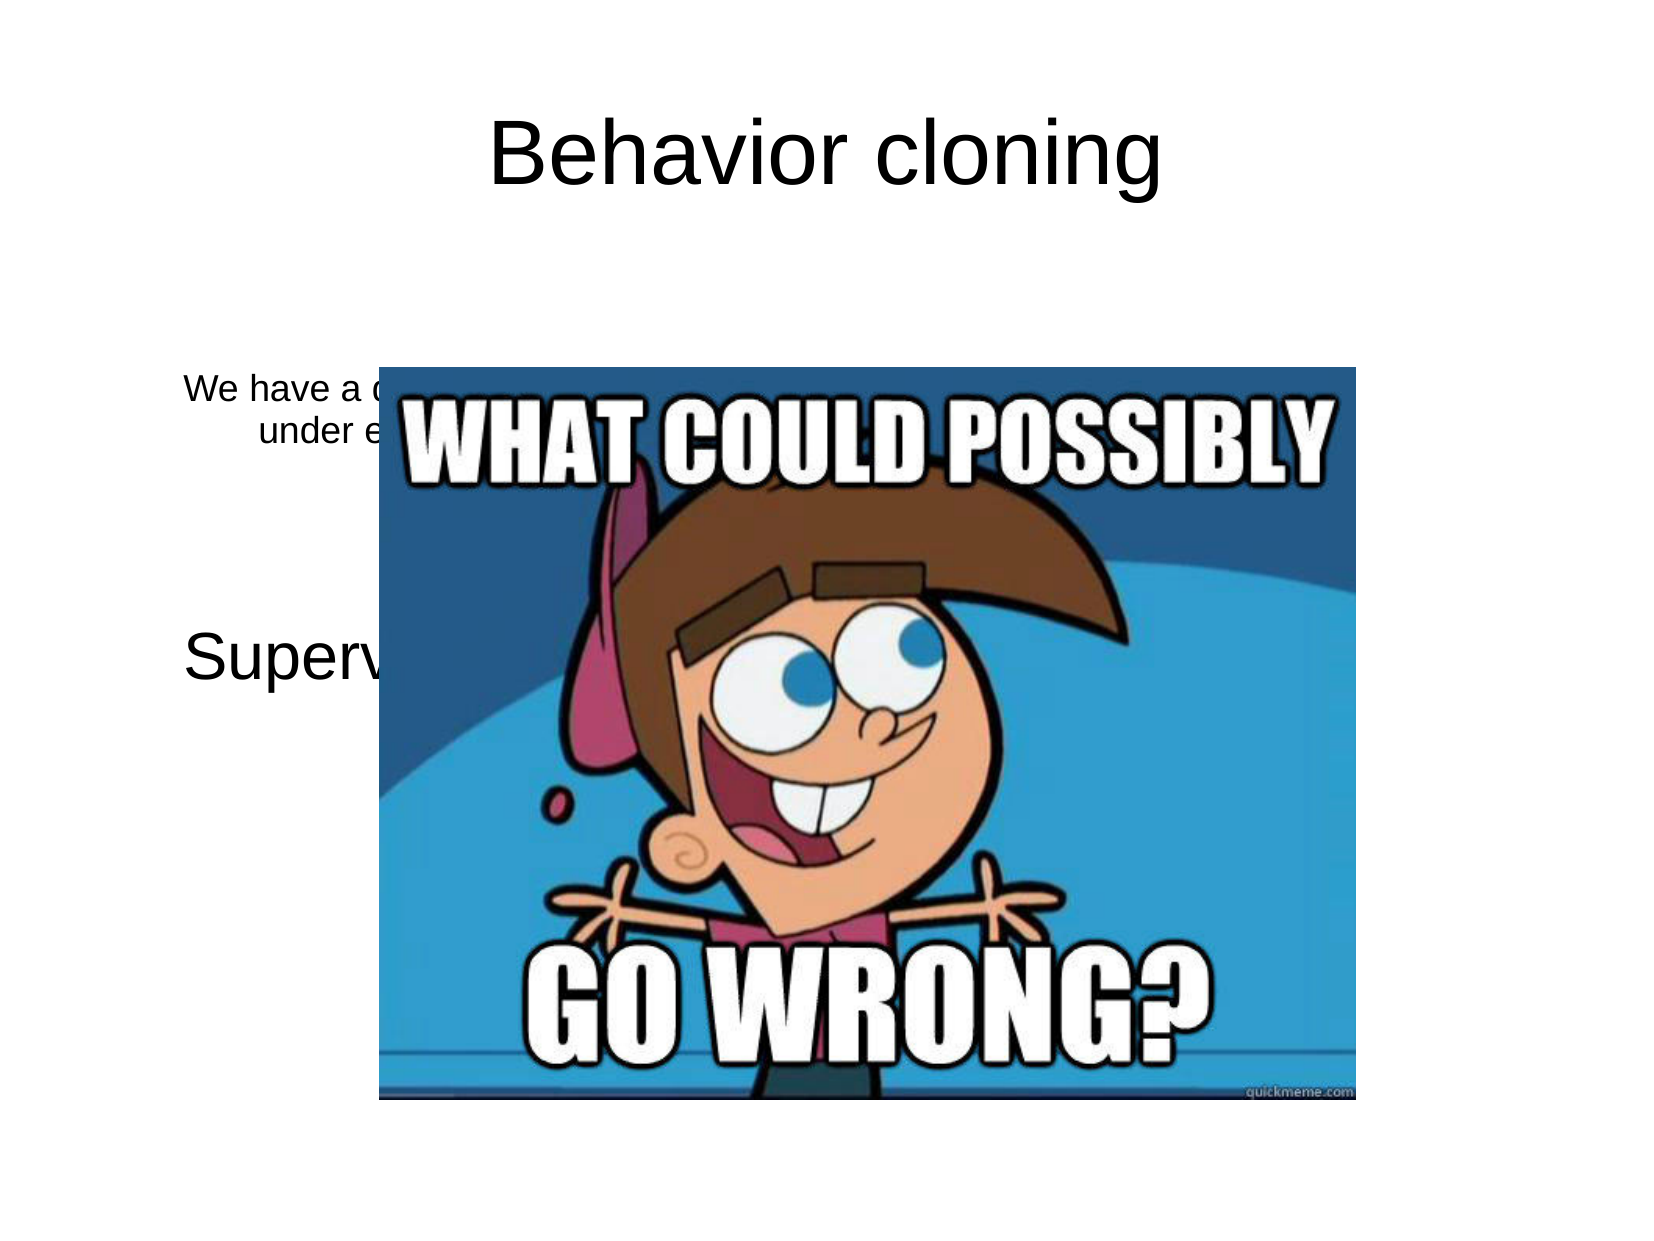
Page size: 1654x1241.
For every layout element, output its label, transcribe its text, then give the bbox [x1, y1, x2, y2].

picture [379, 367, 1356, 1100]
text_box We have a dataset of sessions, D: {τ1, τ2, τ3} under expert policy π*(a|s) τ = <s,a,s’,a’, … s_T> Supervised learning way: [168, 359, 1540, 1198]
title Behavior cloning [82, 49, 1571, 257]
